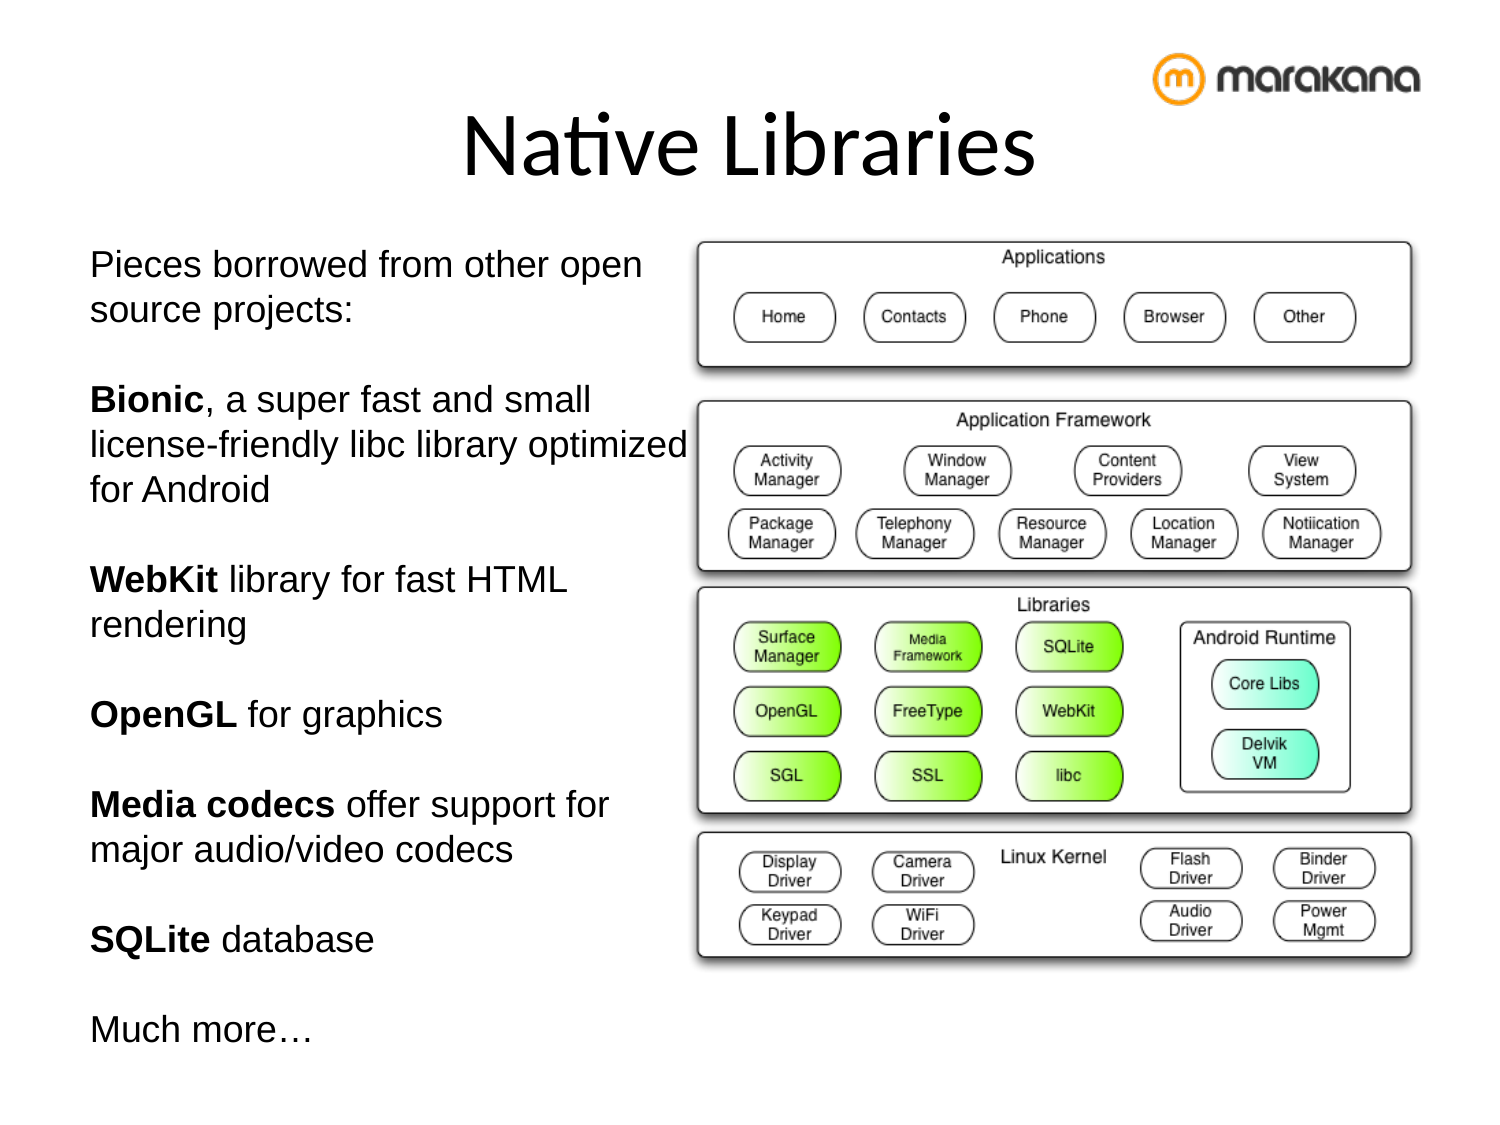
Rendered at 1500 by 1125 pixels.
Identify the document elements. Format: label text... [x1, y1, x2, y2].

picture [683, 232, 1425, 977]
title Native Libraries [75, 45, 1425, 232]
text_box Pieces borrowed from other open source projects: Bionic, a super fast and small license-friendly libc library optimized for Android WebKit library for fast HTML rendering OpenGL for graphics Media codecs offer support for major audio/video codecs SQLite database Much more… [75, 232, 713, 1058]
